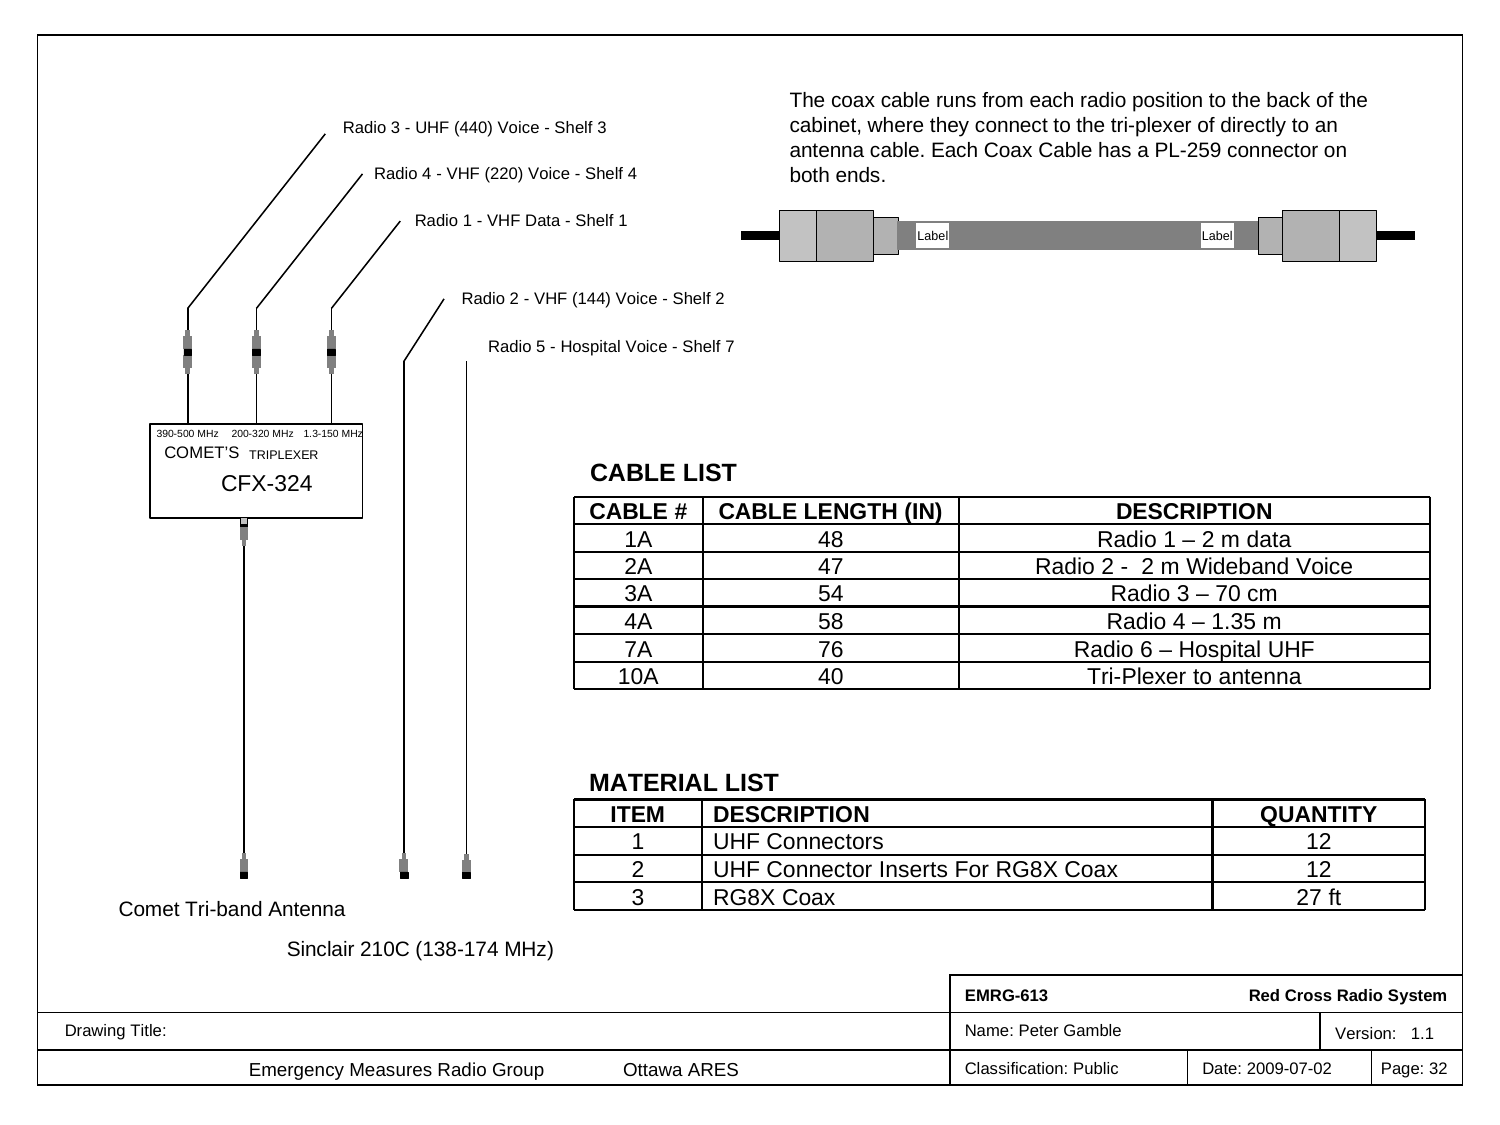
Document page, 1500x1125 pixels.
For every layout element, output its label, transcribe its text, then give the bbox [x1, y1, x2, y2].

text_box DESCRIPTION [960, 498, 1429, 523]
text_box MATERIAL LIST [574, 759, 795, 805]
text_box CFX-324 [221, 469, 313, 497]
text_box Radio 1 – 2 m data [960, 525, 1429, 551]
text_box Tri-Plexer to antenna [960, 663, 1429, 688]
text_box 200-320 MHz [231, 426, 295, 440]
text_box 58 [704, 608, 958, 633]
text_box 2 [575, 856, 701, 881]
text_box Radio 3 – 70 cm [960, 580, 1429, 605]
text_box Radio 1 - VHF Data - Shelf 1 [414, 209, 629, 230]
text_box [151, 425, 362, 517]
text_box 48 [704, 525, 958, 551]
text_box DESCRIPTION [703, 801, 1211, 826]
text_box 390-500 MHz [156, 426, 220, 440]
text_box Comet Tri-band Antenna [103, 887, 361, 929]
text_box Sinclair 210C (138-174 MHz) [272, 927, 569, 969]
text_box COMET’S [164, 442, 245, 463]
text_box Page: <number> [1362, 1049, 1463, 1086]
text_box Radio 4 - VHF (220) Voice - Shelf 4 [374, 162, 638, 183]
text_box CABLE LIST [575, 448, 753, 495]
text_box 3 [575, 883, 701, 909]
text_box 2A [575, 553, 702, 578]
text_box UHF Connectors [703, 828, 1211, 854]
text_box QUANTITY [1214, 801, 1424, 826]
text_box UHF Connector Inserts For RG8X Coax [703, 856, 1211, 881]
text_box 3A [575, 580, 702, 605]
text_box 7A [575, 635, 702, 661]
text_box 1 [575, 828, 701, 854]
text_box 1.3-150 MHz [303, 426, 364, 440]
text_box 54 [704, 580, 958, 605]
text_box Radio 5 - Hospital Voice - Shelf 7 [488, 336, 736, 357]
text_box The coax cable runs from each radio position to the back of the cabinet, where they connect to the tri-plexer of directly to an antenna cable. Each Coax Cable has a PL-259 connector on both ends. [774, 79, 1403, 195]
text_box Radio 3 - UHF (440) Voice - Shelf 3 [342, 117, 608, 138]
text_box [183, 348, 192, 356]
text_box ITEM [575, 805, 701, 826]
text_box 76 [704, 635, 958, 661]
text_box RG8X Coax [703, 883, 1211, 909]
text_box Emergency Measures Radio Group Ottawa ARES [50, 1049, 938, 1086]
text_box 12 [1214, 856, 1424, 881]
text_box 47 [704, 553, 958, 578]
text_box TRIPLEXER [249, 447, 319, 463]
text_box Radio 2 - 2 m Wideband Voice [960, 553, 1429, 578]
text_box 40 [704, 663, 958, 688]
text_box Radio 4 – 1.35 m [960, 608, 1429, 633]
picture [735, 209, 1421, 262]
text_box 27 ft [1214, 883, 1424, 909]
text_box CABLE LENGTH (IN) [704, 498, 958, 523]
text_box CABLE # [575, 498, 702, 523]
text_box 10A [575, 663, 702, 688]
text_box 12 [1214, 828, 1424, 854]
text_box Radio 6 – Hospital UHF [960, 635, 1429, 661]
text_box 4A [575, 608, 702, 633]
text_box Radio 2 - VHF (144) Voice - Shelf 2 [461, 287, 726, 308]
text_box 1A [575, 525, 702, 551]
